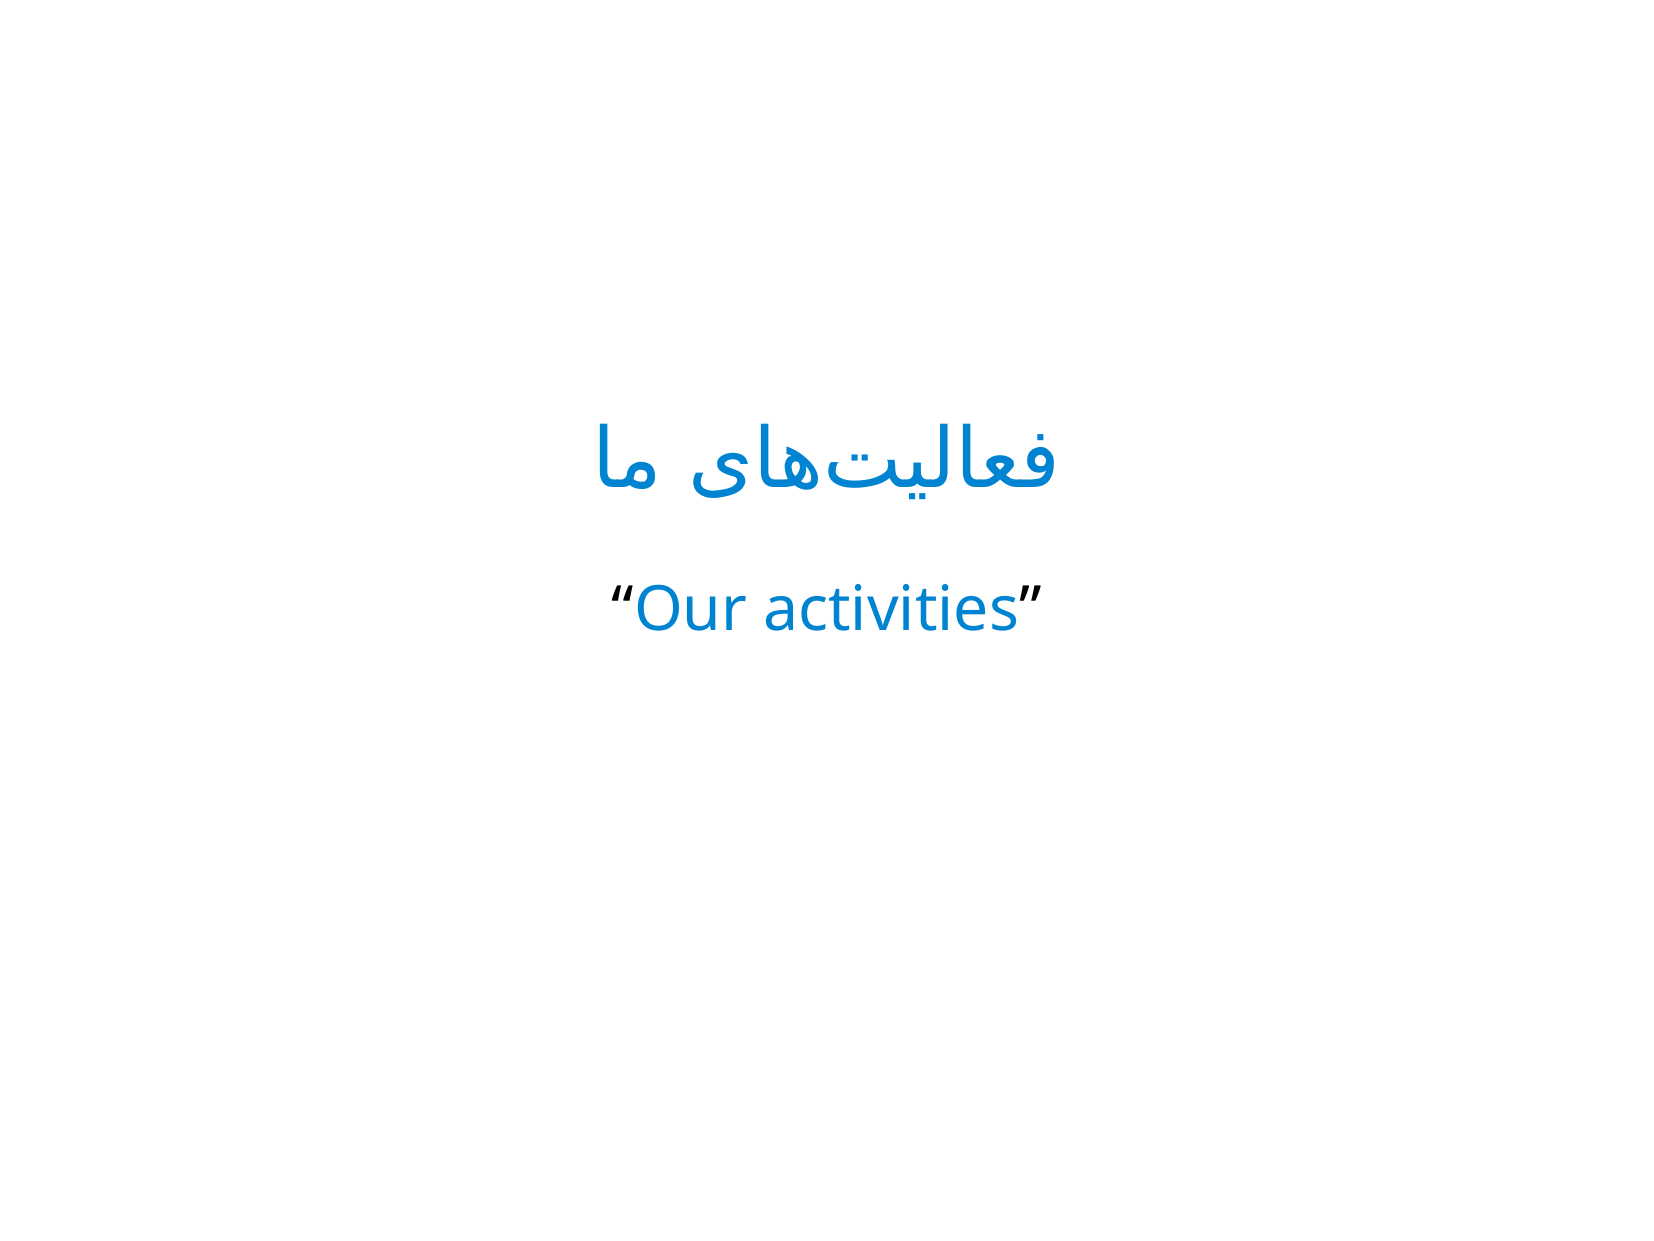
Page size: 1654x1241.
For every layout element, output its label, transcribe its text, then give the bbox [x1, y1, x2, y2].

subtitle فعالیت‌های ما “Our activities” [82, 49, 1571, 1010]
